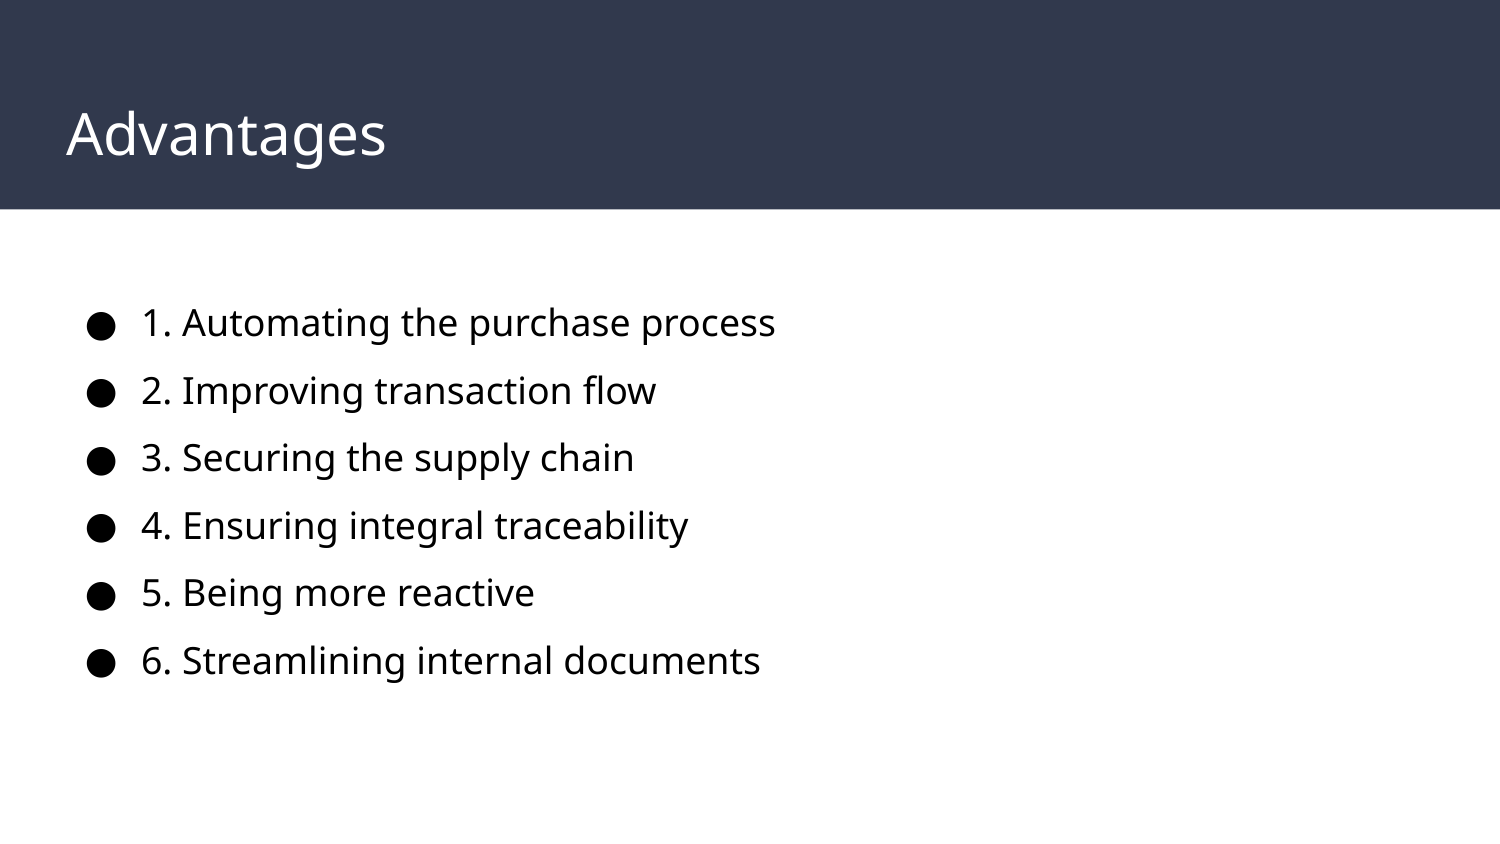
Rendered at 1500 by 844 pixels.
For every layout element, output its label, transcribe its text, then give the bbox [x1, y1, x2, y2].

title Advantages [51, 82, 1449, 185]
text_box 1. Automating the purchase process 2. Improving transaction flow 3. Securing the supply chain 4. Ensuring integral traceability 5. Being more reactive 6. Streamlining internal documents [51, 261, 1449, 774]
